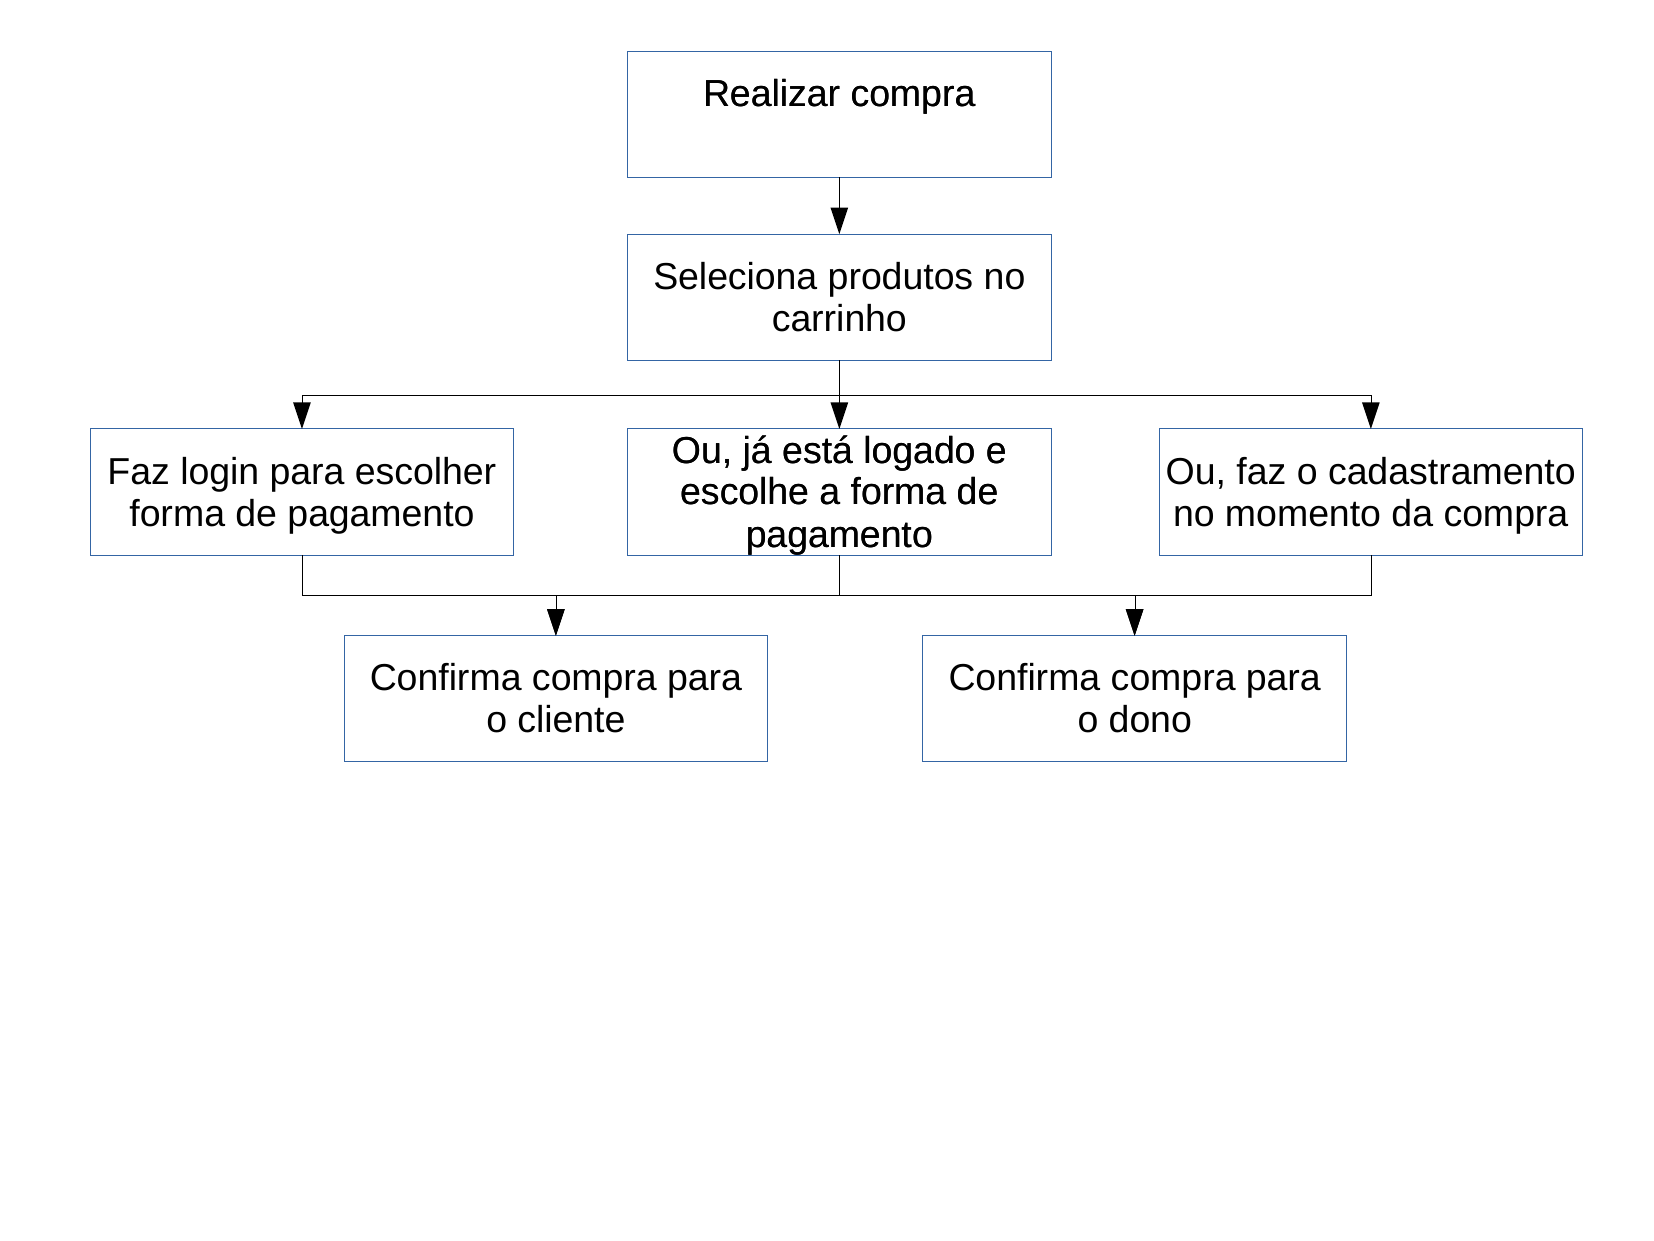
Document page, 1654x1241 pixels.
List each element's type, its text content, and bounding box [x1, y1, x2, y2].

text_box Ou, já está logado e escolhe a forma de pagamento [627, 428, 1052, 556]
text_box Faz login para escolher forma de pagamento [90, 428, 514, 556]
text_box Realizar compra [627, 51, 1052, 178]
text_box Confirma compra para o cliente [344, 635, 768, 762]
text_box Ou, faz o cadastramento no momento da compra [1159, 428, 1583, 556]
text_box Confirma compra para o dono [922, 635, 1347, 762]
text_box Seleciona produtos no carrinho [627, 234, 1052, 361]
